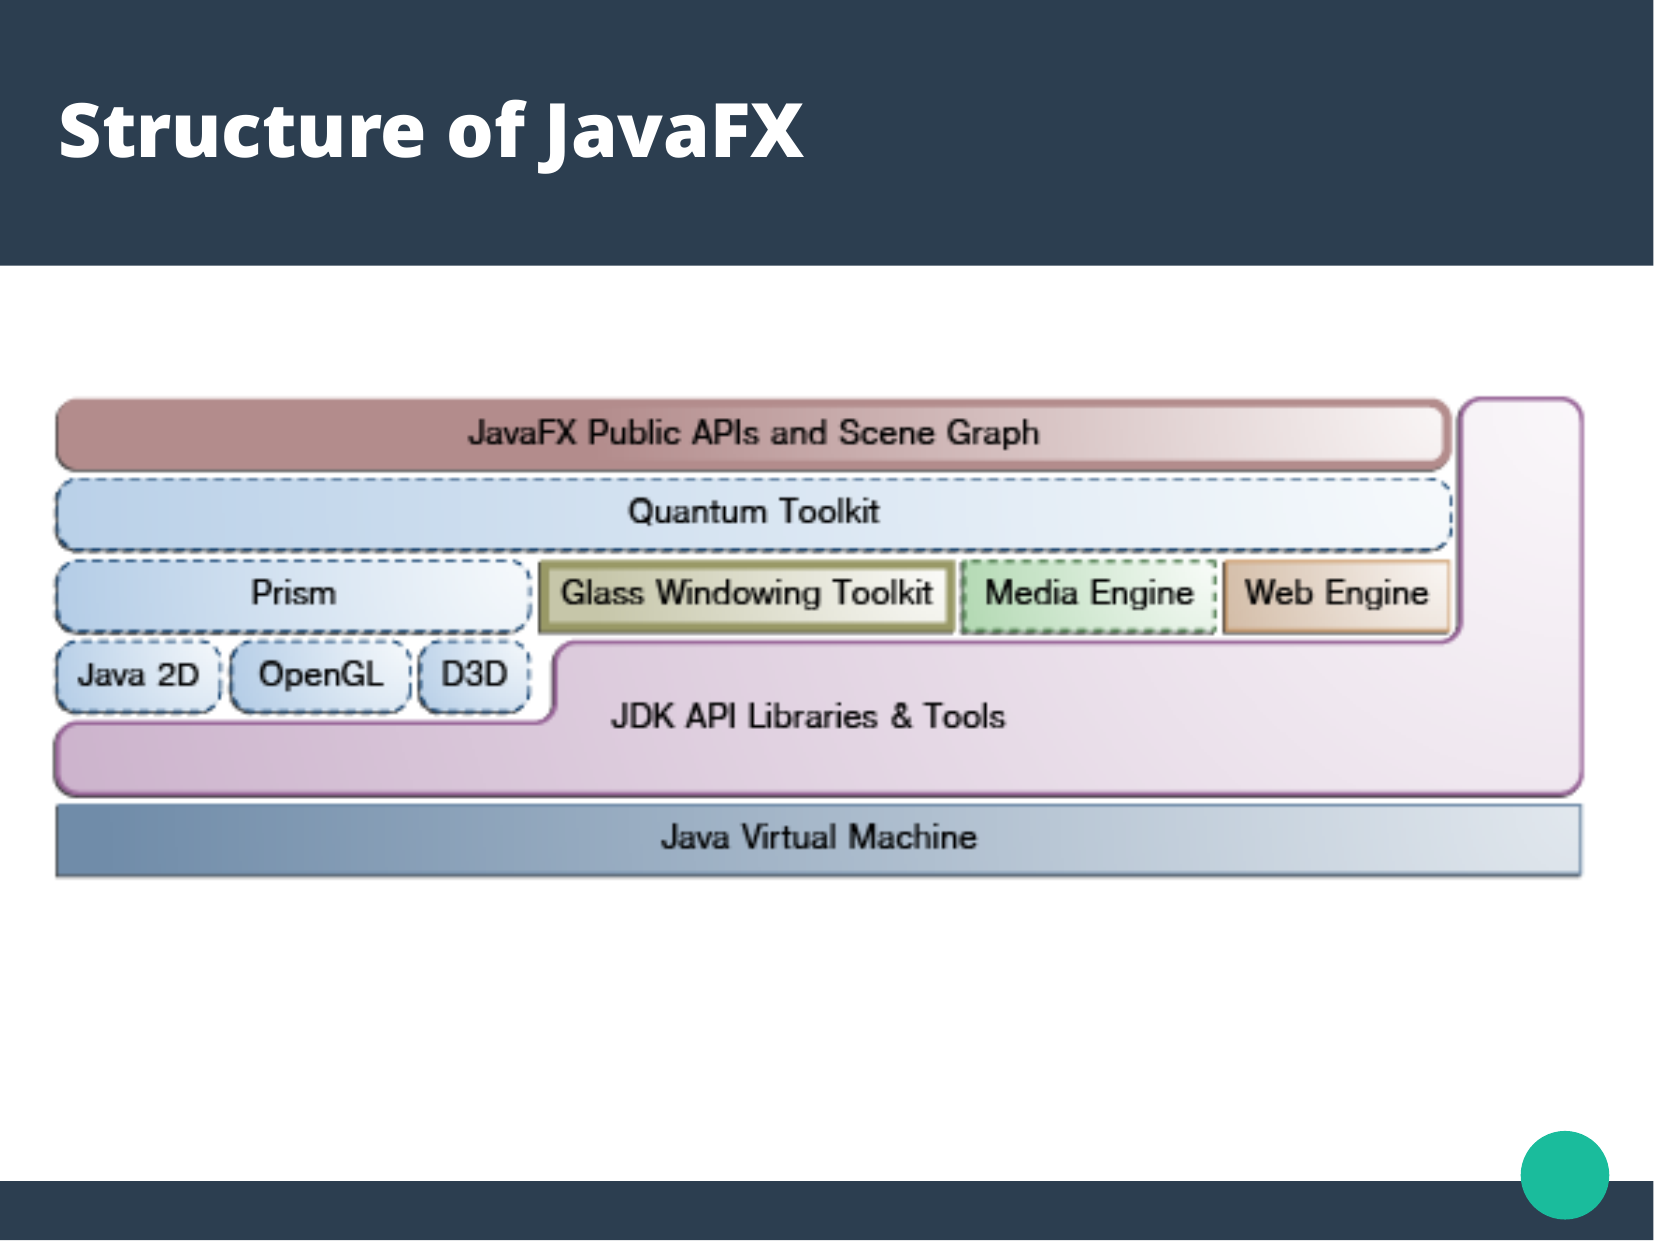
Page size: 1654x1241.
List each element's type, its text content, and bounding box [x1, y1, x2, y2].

title Structure of JavaFX [59, 49, 1595, 207]
picture [48, 389, 1588, 886]
